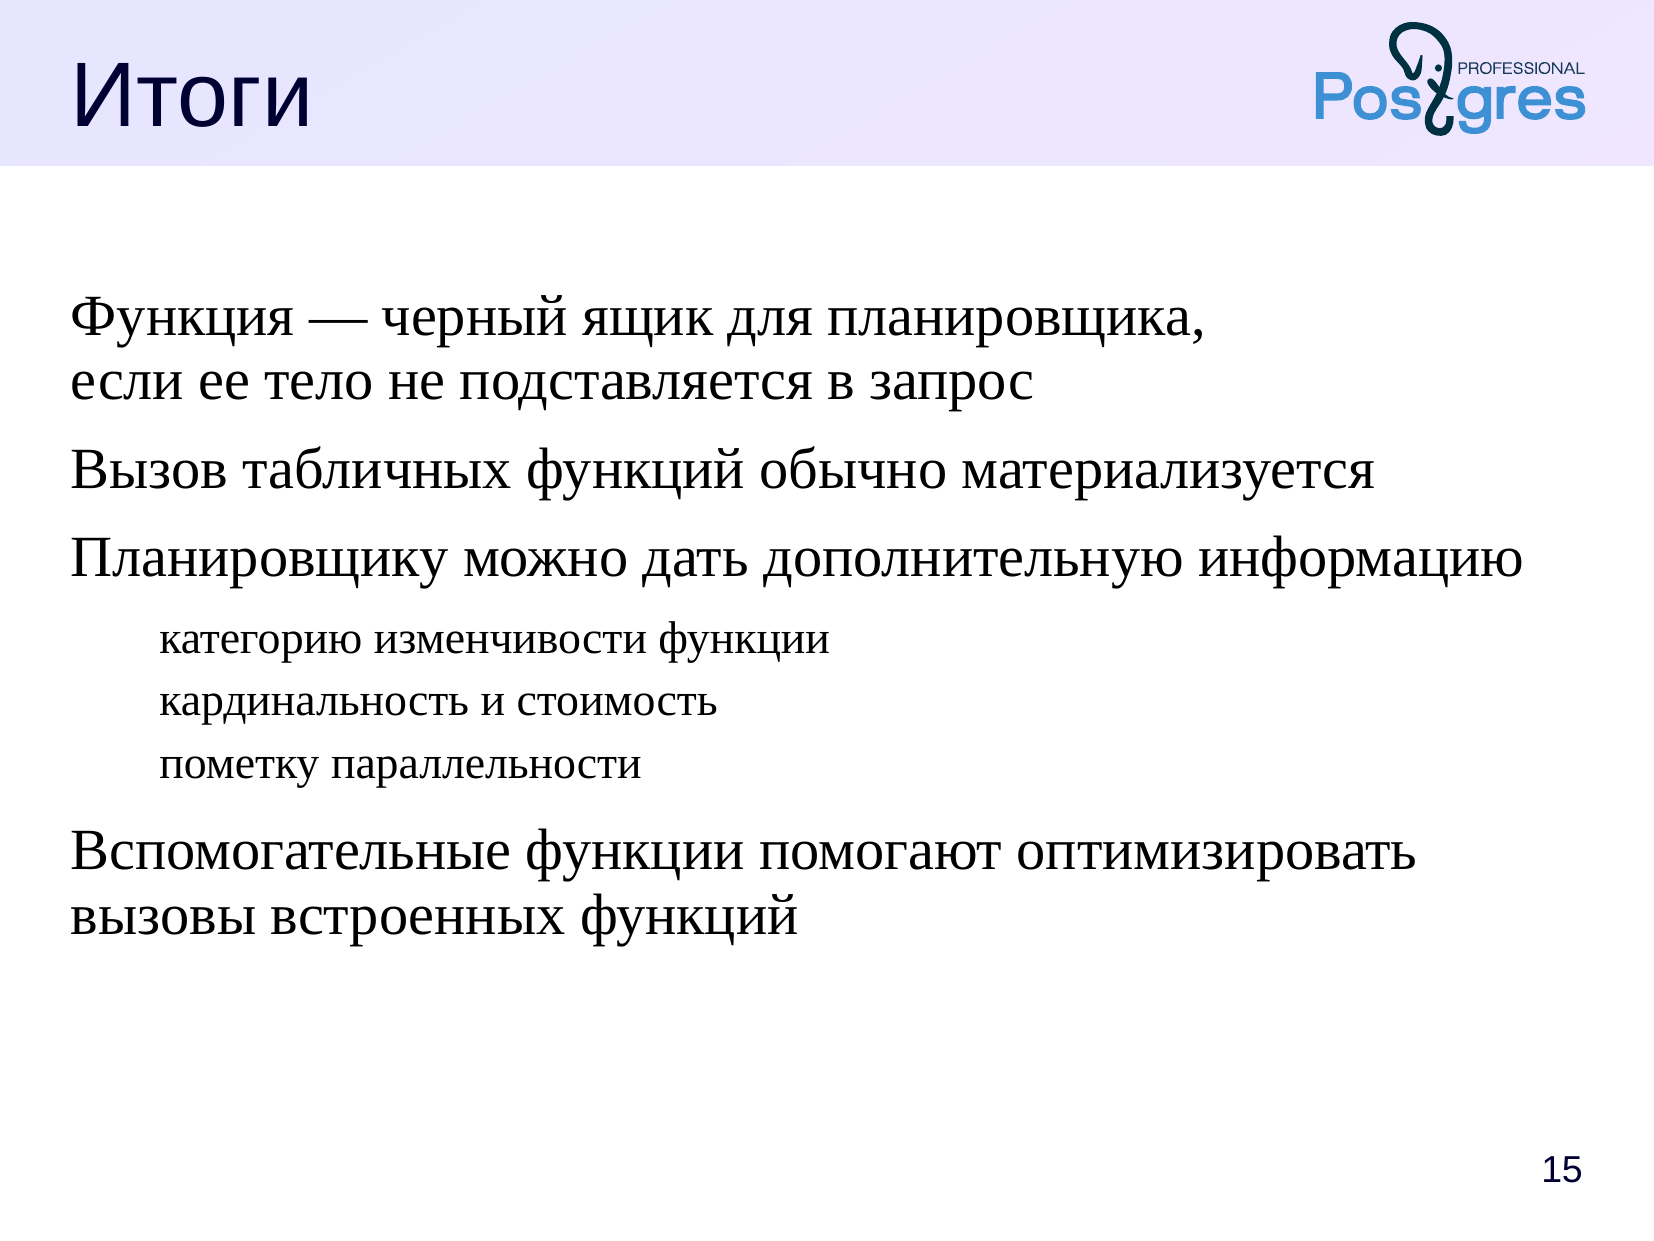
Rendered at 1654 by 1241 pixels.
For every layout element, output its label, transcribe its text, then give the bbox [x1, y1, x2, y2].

title Итоги [70, 43, 1261, 166]
list Функция — черный ящик для планировщика, если ее тело не подставляется в запрос Вызов табличных функций обычно материализуется Планировщику можно дать дополнительную информацию категорию изменчивости функции кардинальность и стоимость пометку параллельности Вспомогательные функции помогают оптимизировать вызовы встроенных функций [70, 283, 1583, 1141]
